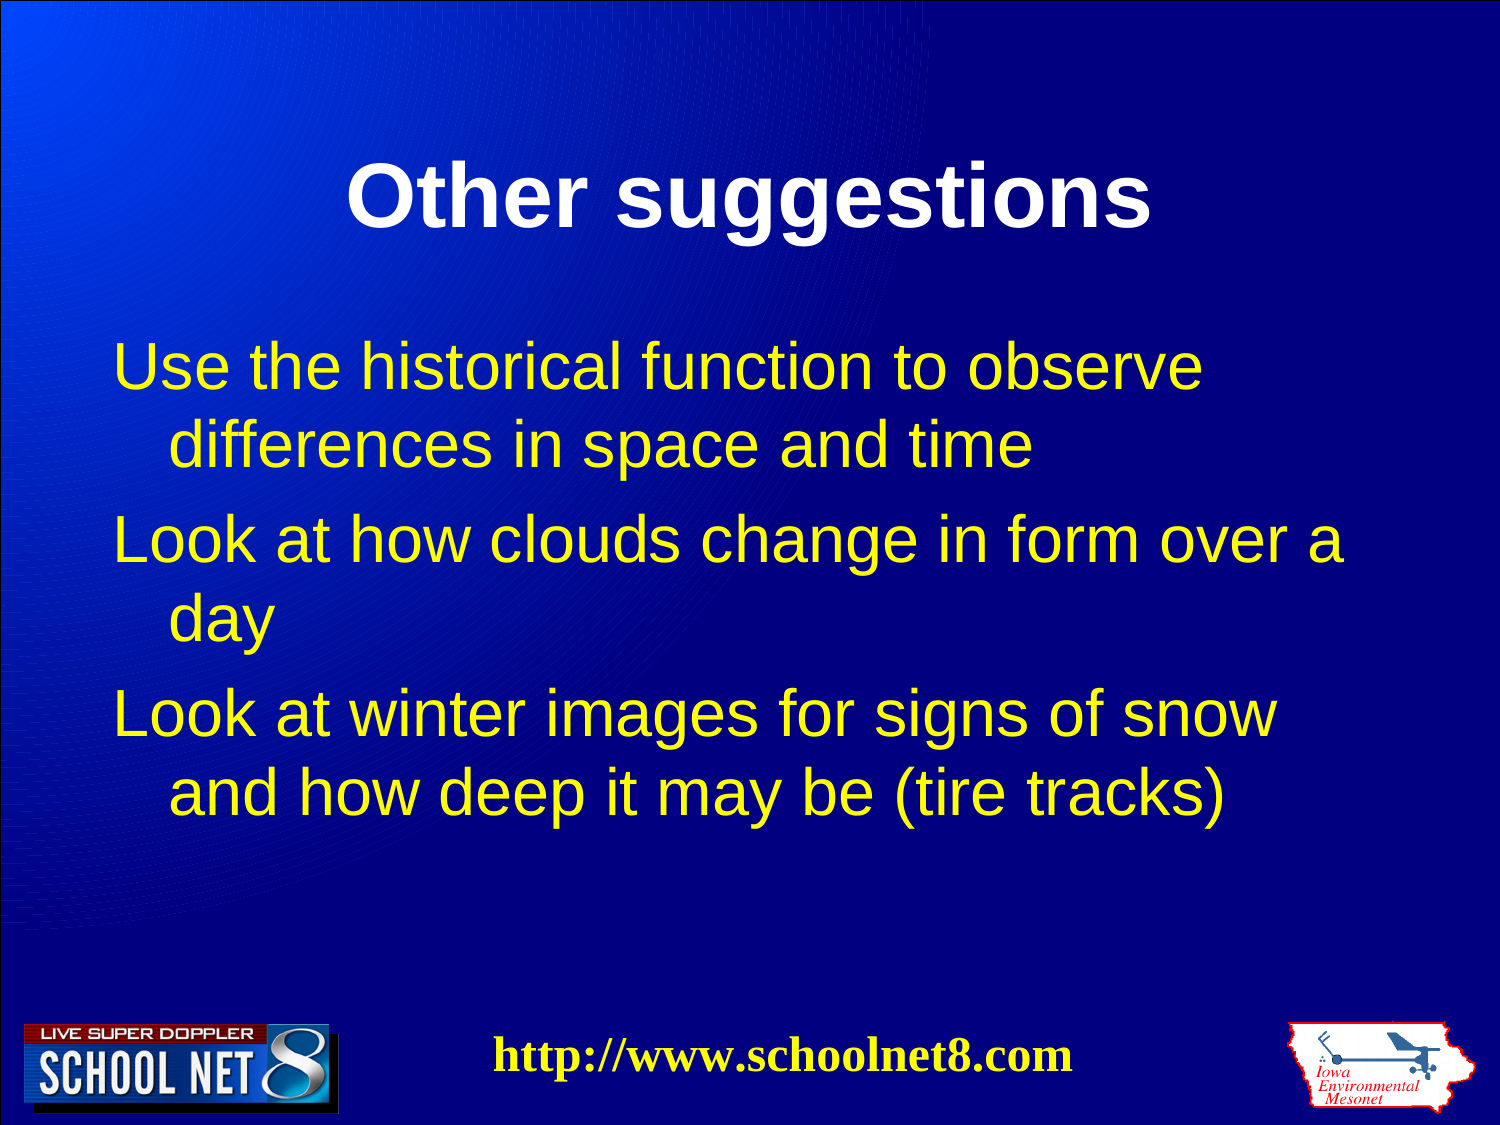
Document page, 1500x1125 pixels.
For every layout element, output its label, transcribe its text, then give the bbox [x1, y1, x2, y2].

picture [24, 1024, 329, 1103]
list Use the historical function to observe differences in space and time Look at how clouds change in form over a day Look at winter images for signs of snow and how deep it may be (tire tracks) [112, 324, 1388, 1001]
title Other suggestions [112, 78, 1388, 309]
picture [1287, 1021, 1476, 1114]
